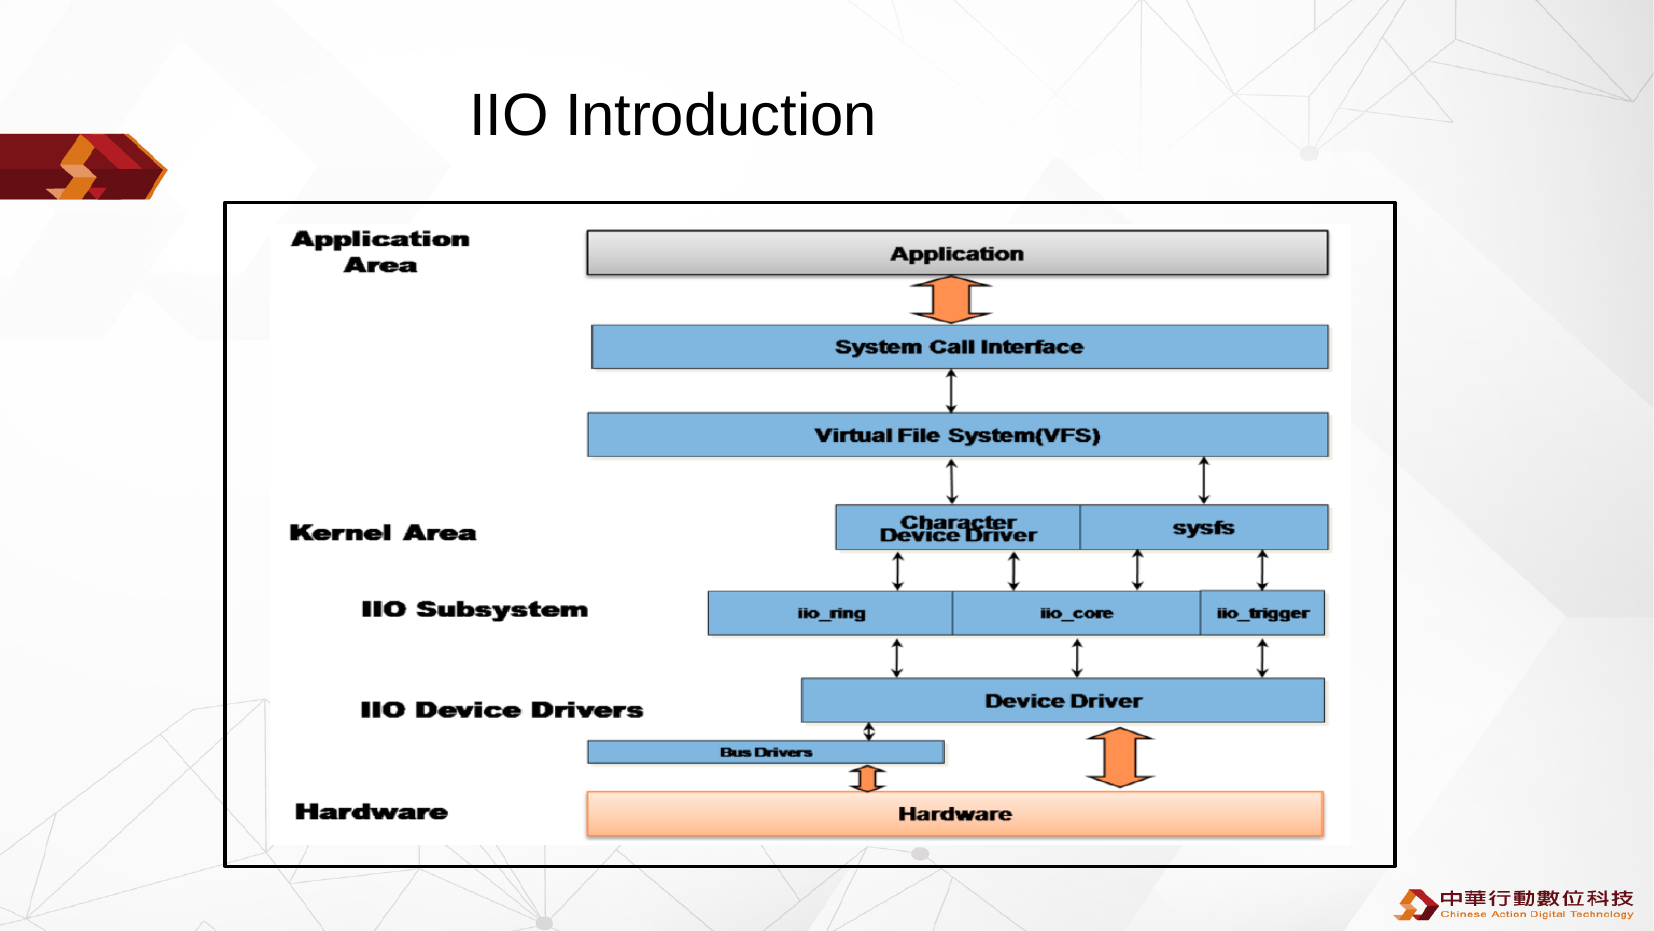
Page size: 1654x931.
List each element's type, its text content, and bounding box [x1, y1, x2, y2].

picture [0, 0, 1654, 931]
title IIO Introduction [82, 70, 1264, 160]
